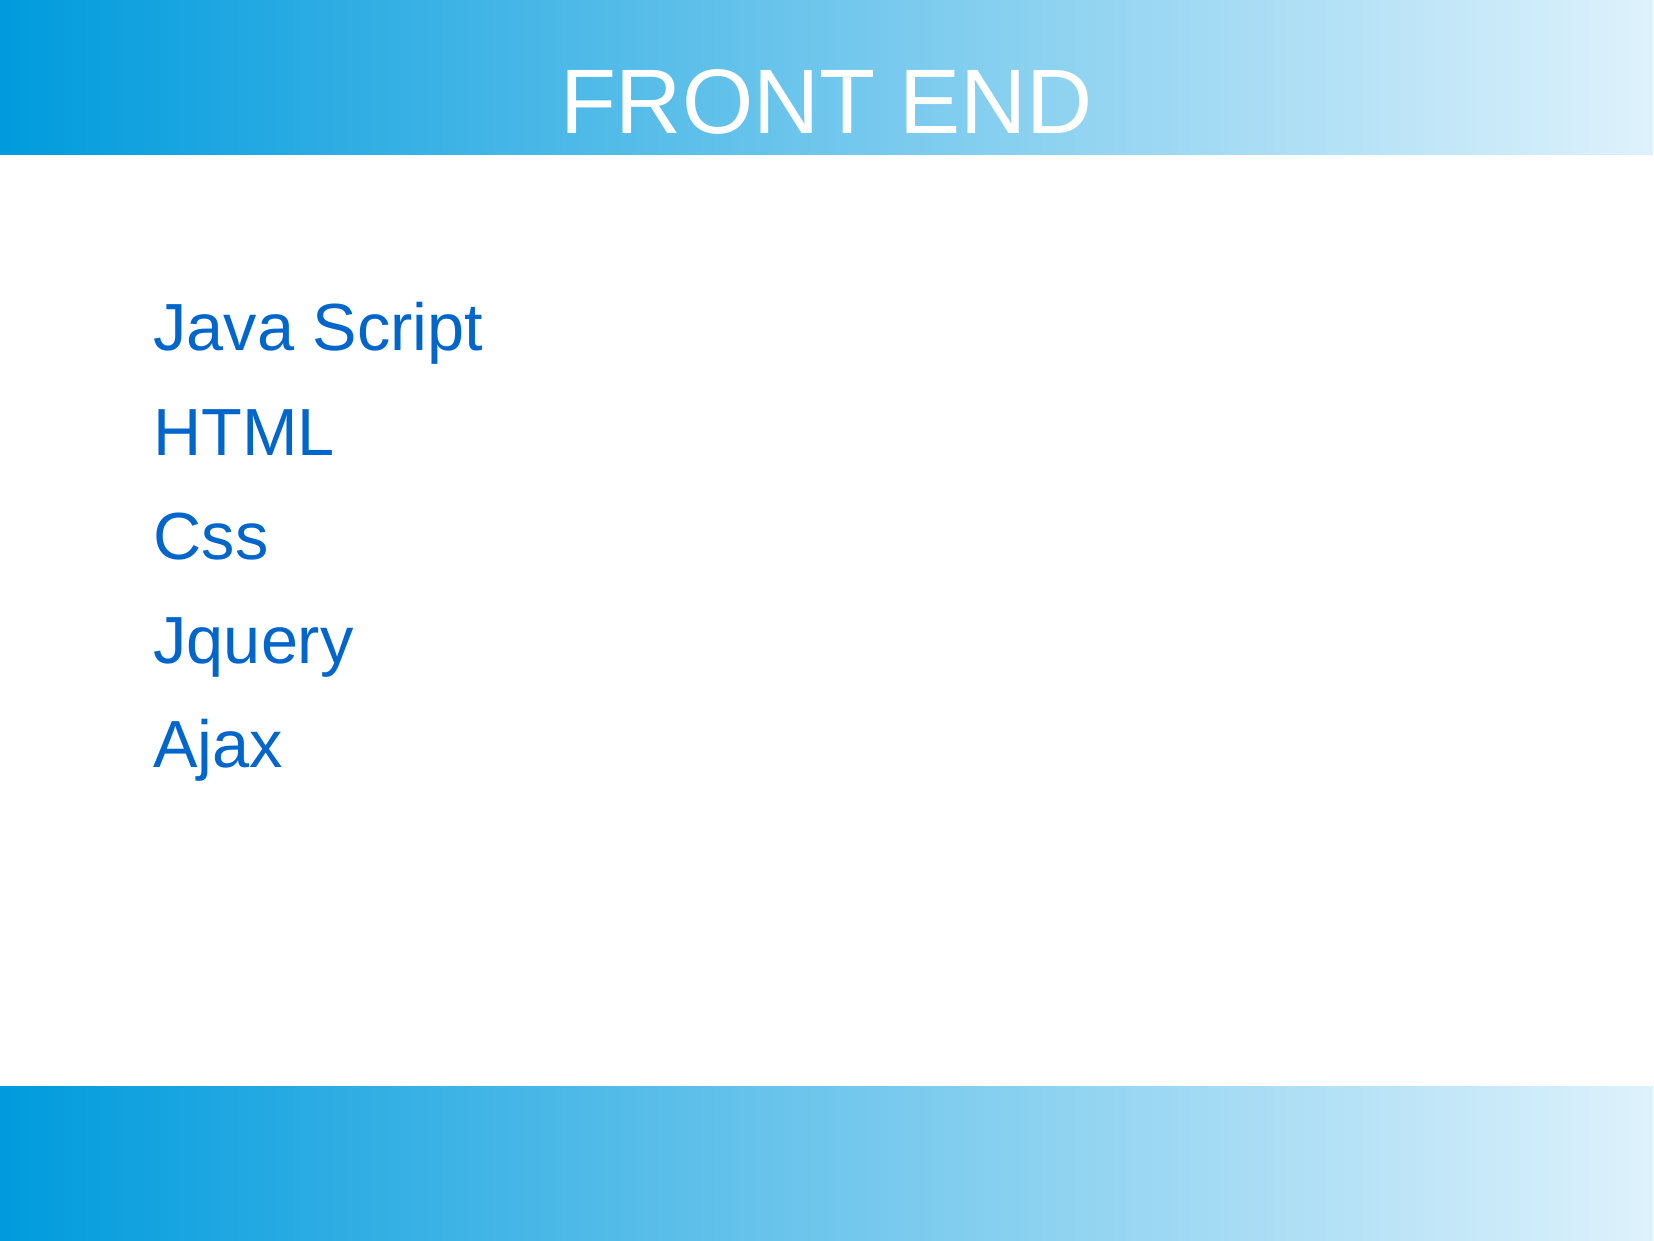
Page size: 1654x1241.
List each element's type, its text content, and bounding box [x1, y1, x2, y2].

title FRONT END [82, 49, 1571, 155]
list Java Script HTML Css Jquery Ajax [82, 290, 1571, 1010]
